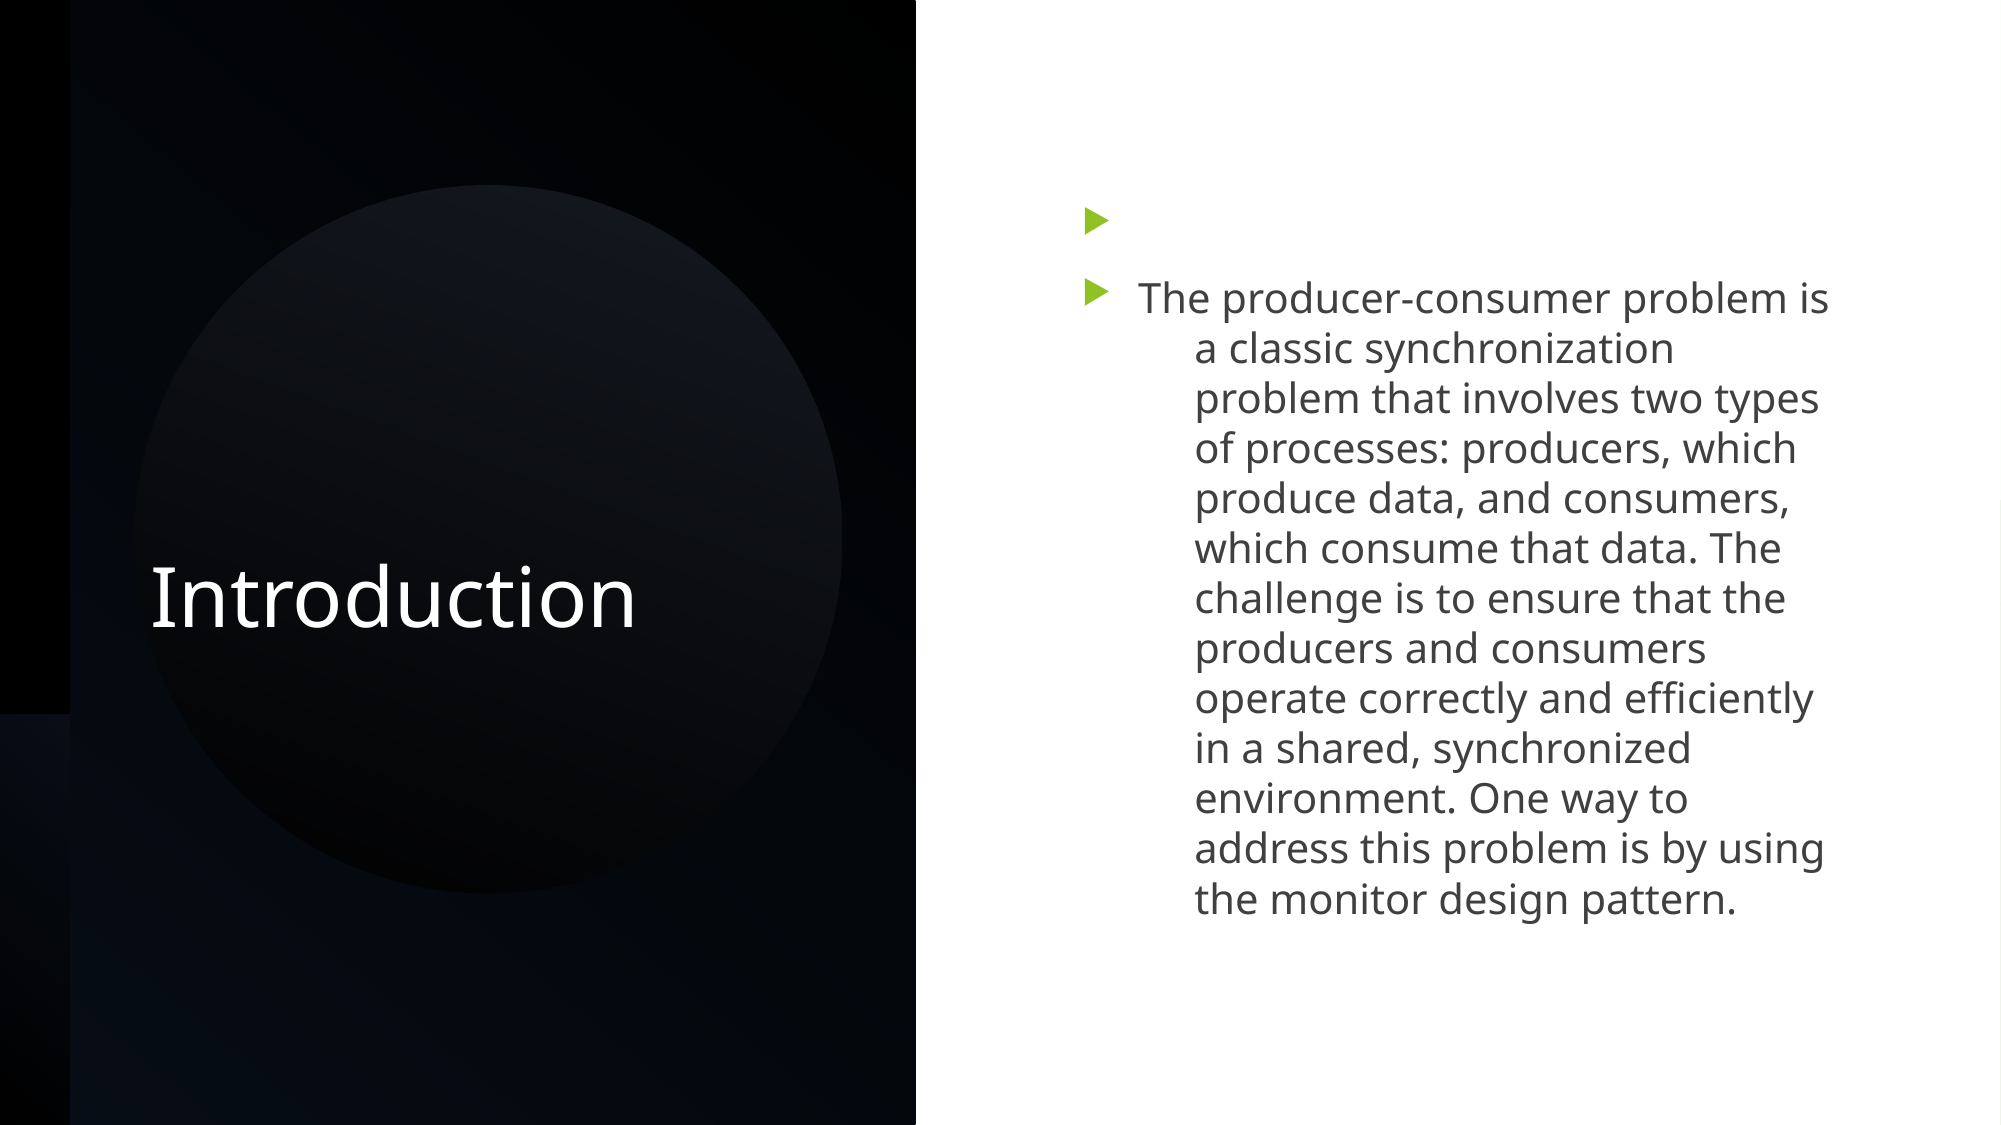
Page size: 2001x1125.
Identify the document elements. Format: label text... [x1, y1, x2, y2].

list The producer-consumer problem is a classic synchronization problem that involves two types of processes: producers, which produce data, and consumers, which consume that data. The challenge is to ensure that the producers and consumers operate correctly and efficiently in a shared, synchronized environment. One way to address this problem is by using the monitor design pattern. [1066, 106, 1865, 1017]
text_box [0, 0, 2000, 1125]
title Introduction [135, 96, 830, 652]
picture [1648, 773, 1987, 1112]
